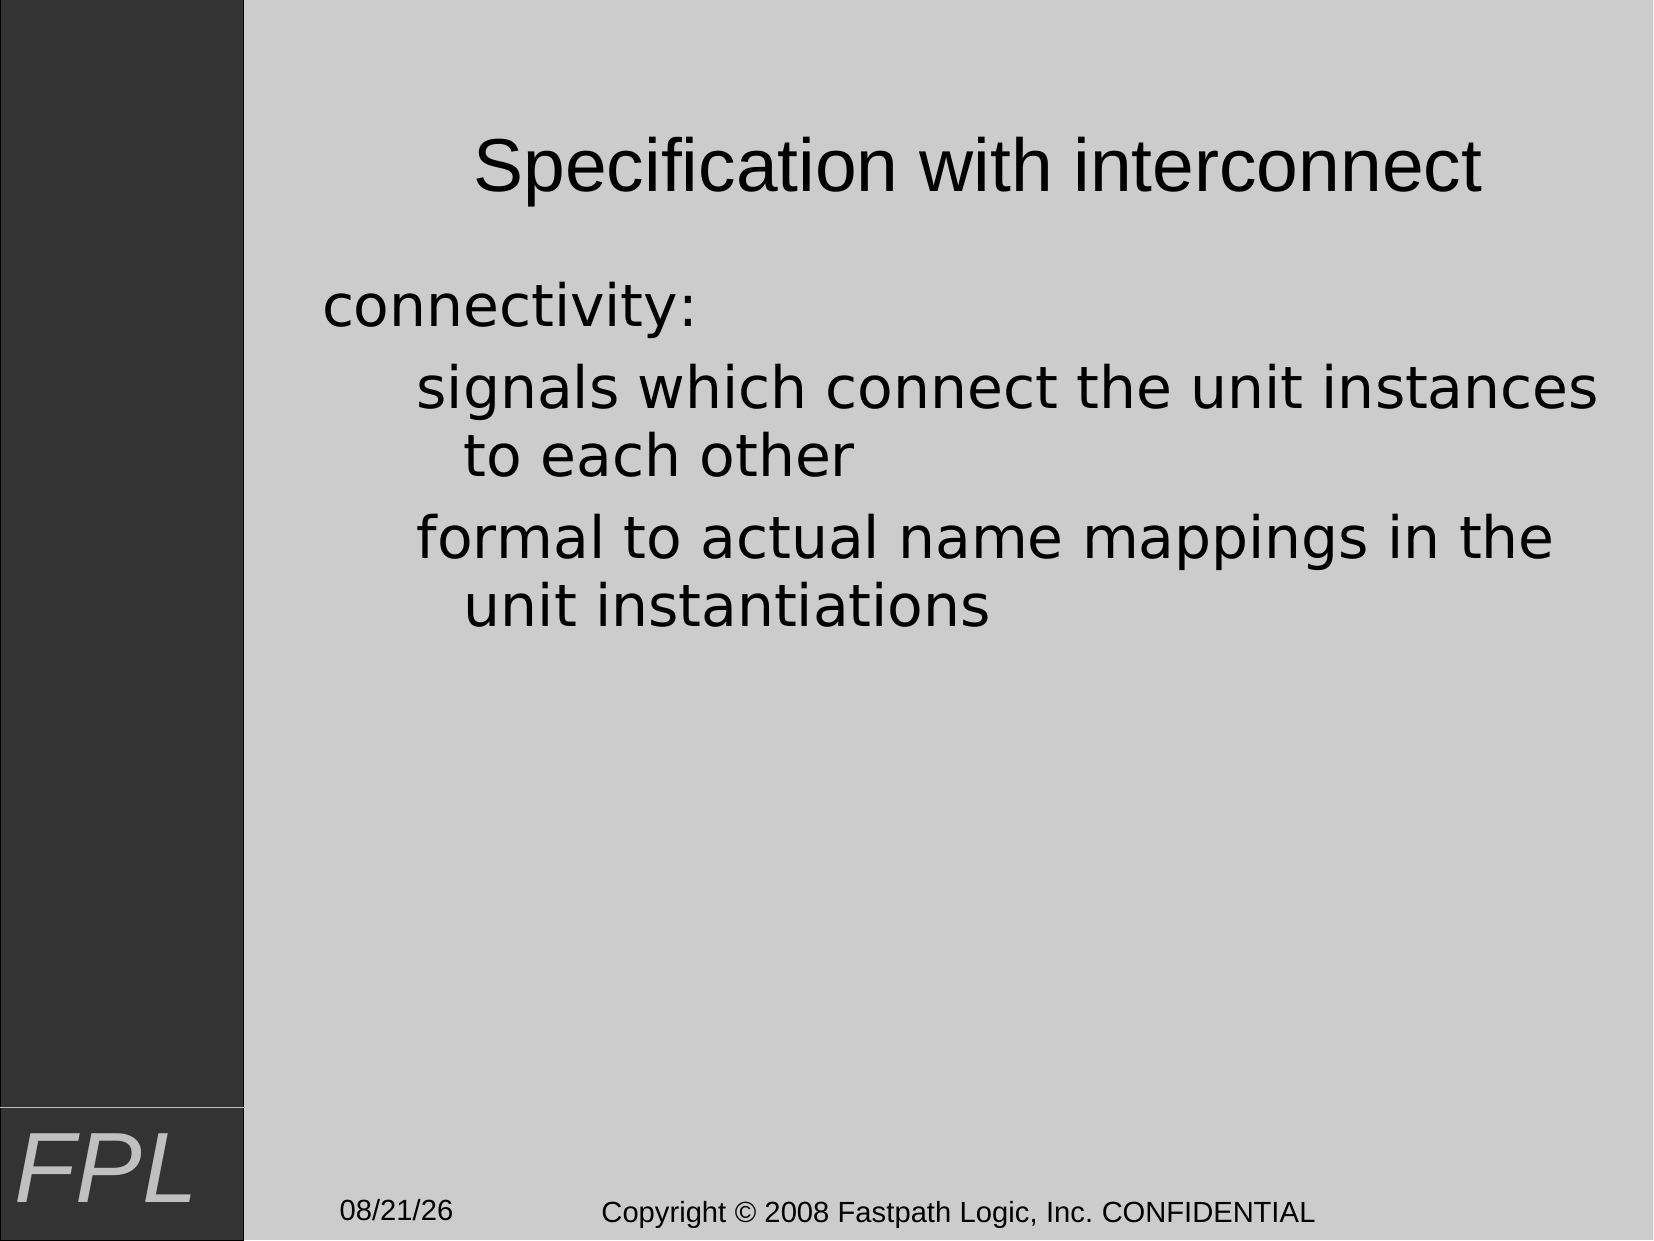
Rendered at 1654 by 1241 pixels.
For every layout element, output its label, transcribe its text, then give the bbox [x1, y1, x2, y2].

title Specification with interconnect [427, 57, 1530, 272]
list connectivity: signals which connect the unit instances to each other formal to actual name mappings in the unit instantiations [322, 272, 1635, 1179]
